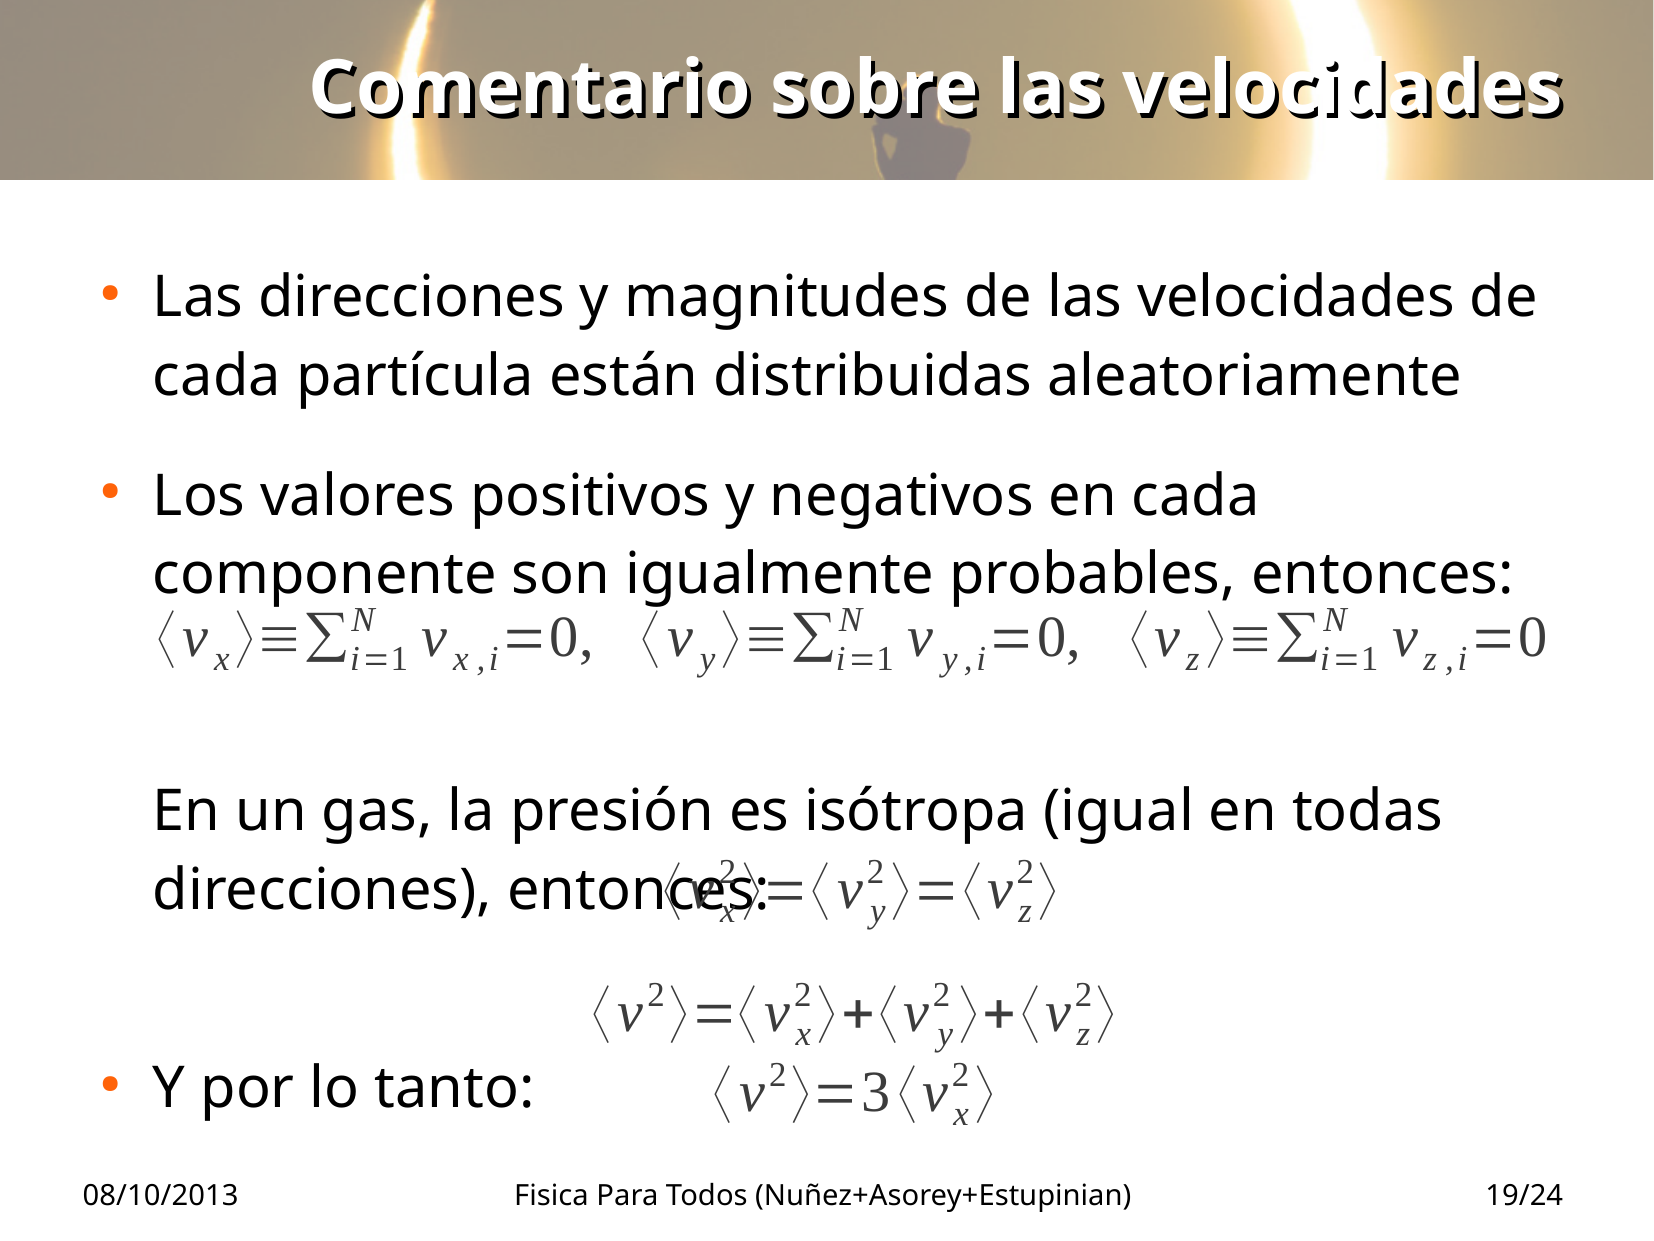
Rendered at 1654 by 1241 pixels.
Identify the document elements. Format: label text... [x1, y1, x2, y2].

picture [0, 0, 1654, 180]
list Las direcciones y magnitudes de las velocidades de cada partícula están distribuidas aleatoriamente Los valores positivos y negativos en cada componente son igualmente probables, entonces: En un gas, la presión es isótropa (igual en todas direcciones), entonces: Y por lo tanto: [82, 255, 1571, 1126]
chart [656, 852, 1066, 931]
chart [150, 600, 1556, 678]
chart [585, 975, 1124, 1133]
title Comentario sobre las velocidades [75, 19, 1564, 151]
